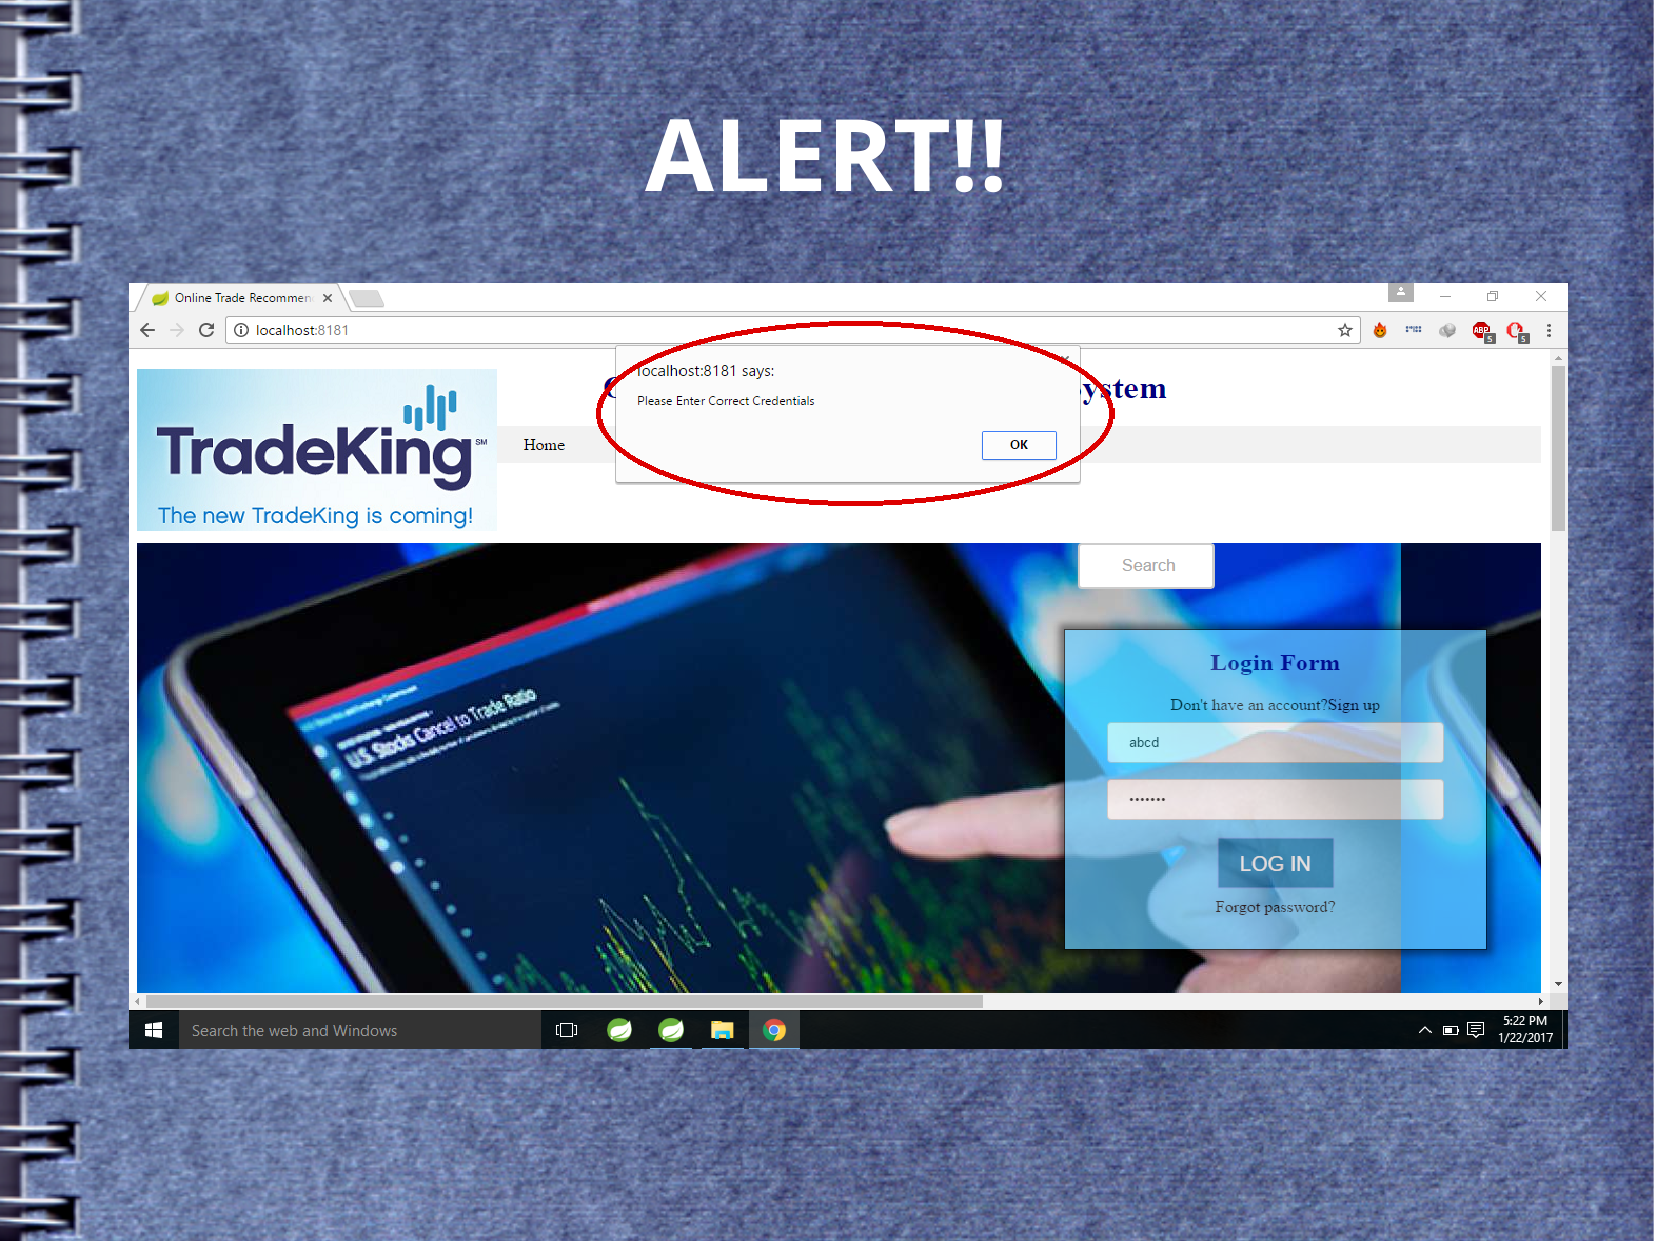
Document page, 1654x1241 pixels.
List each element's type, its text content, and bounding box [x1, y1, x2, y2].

title ALERT!! [82, 49, 1571, 257]
picture [0, 0, 1654, 1241]
